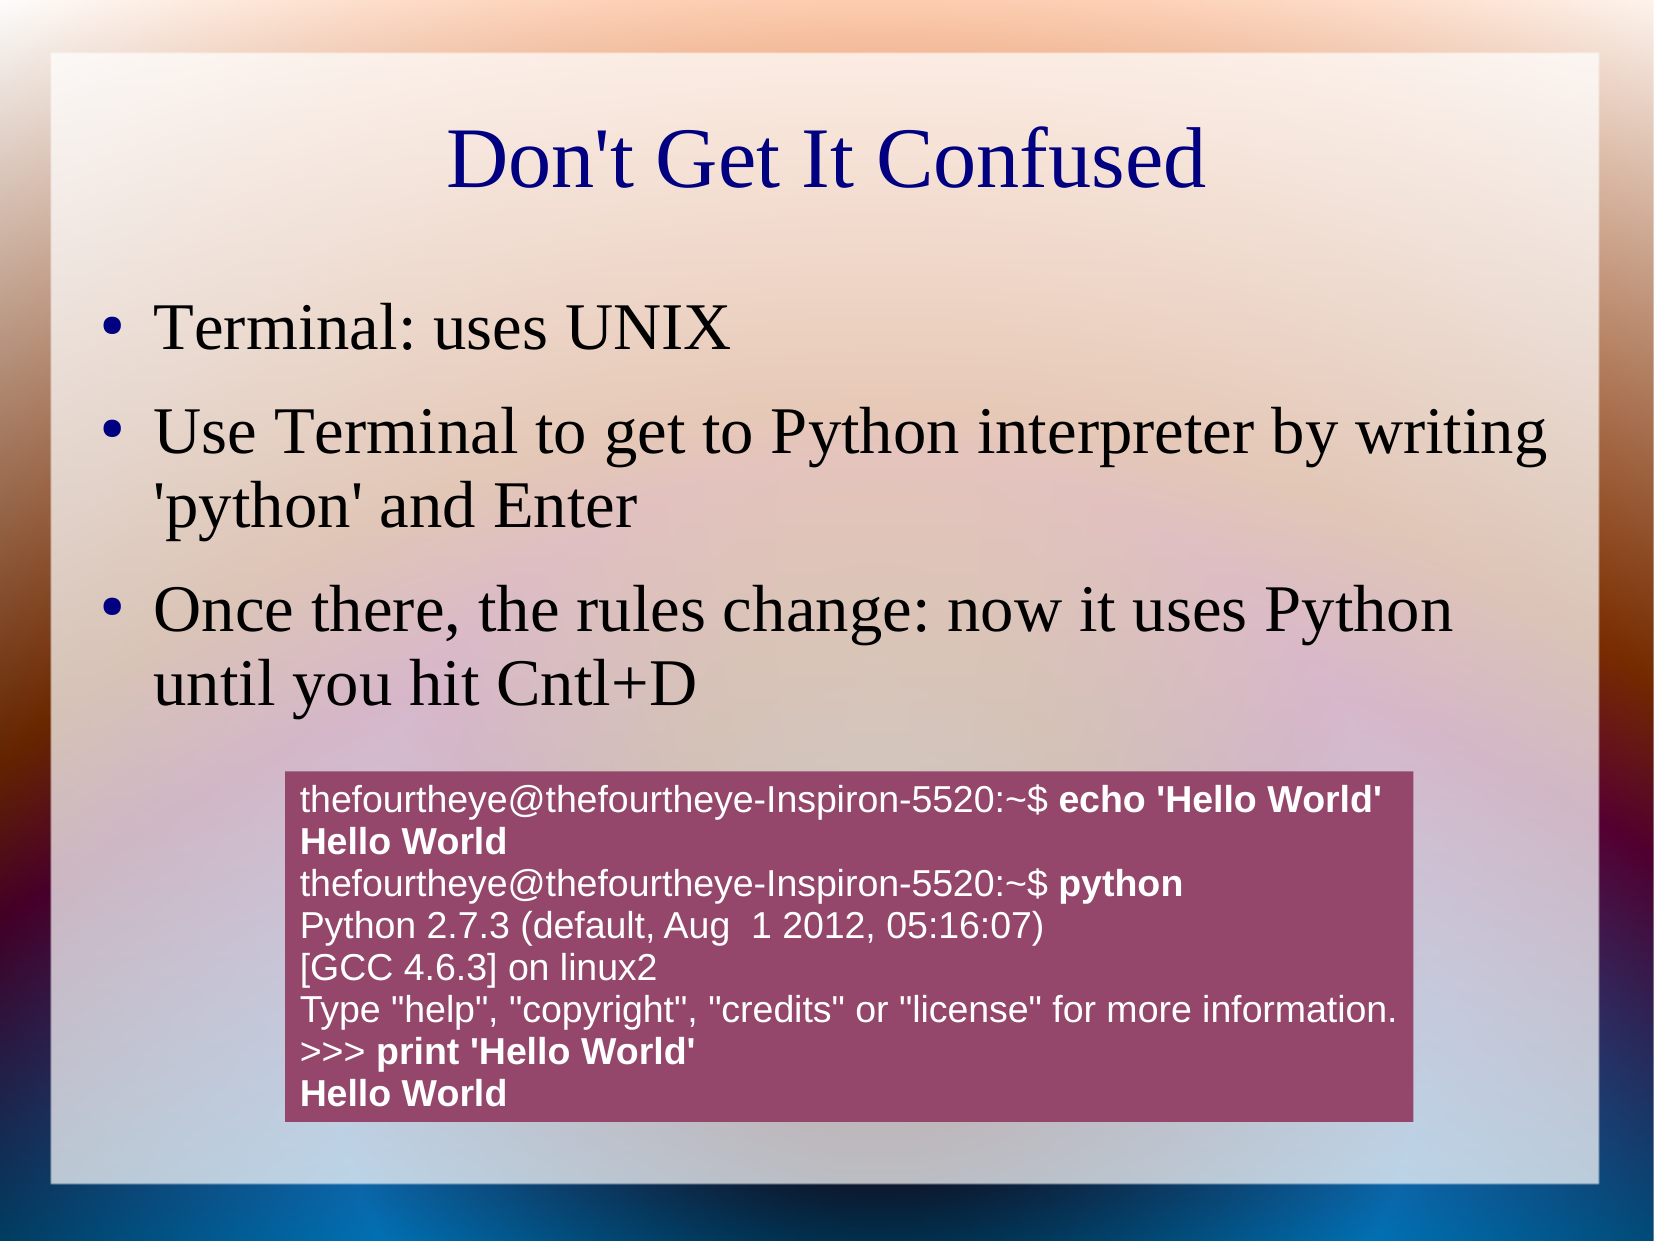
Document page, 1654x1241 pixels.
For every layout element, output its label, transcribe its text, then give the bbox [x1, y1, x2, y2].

list Terminal: uses UNIX Use Terminal to get to Python interpreter by writing 'python' and Enter Once there, the rules change: now it uses Python until you hit Cntl+D [82, 290, 1571, 720]
title Don't Get It Confused [82, 55, 1571, 263]
picture [0, 0, 1654, 1241]
text_box thefourtheye@thefourtheye-Inspiron-5520:~$ echo 'Hello World' Hello World thefourtheye@thefourtheye-Inspiron-5520:~$ python Python 2.7.3 (default, Aug 1 2012, 05:16:07) [GCC 4.6.3] on linux2 Type "help", "copyright", "credits" or "license" for more information. >>> print 'Hello World' Hello World [285, 771, 1414, 1122]
